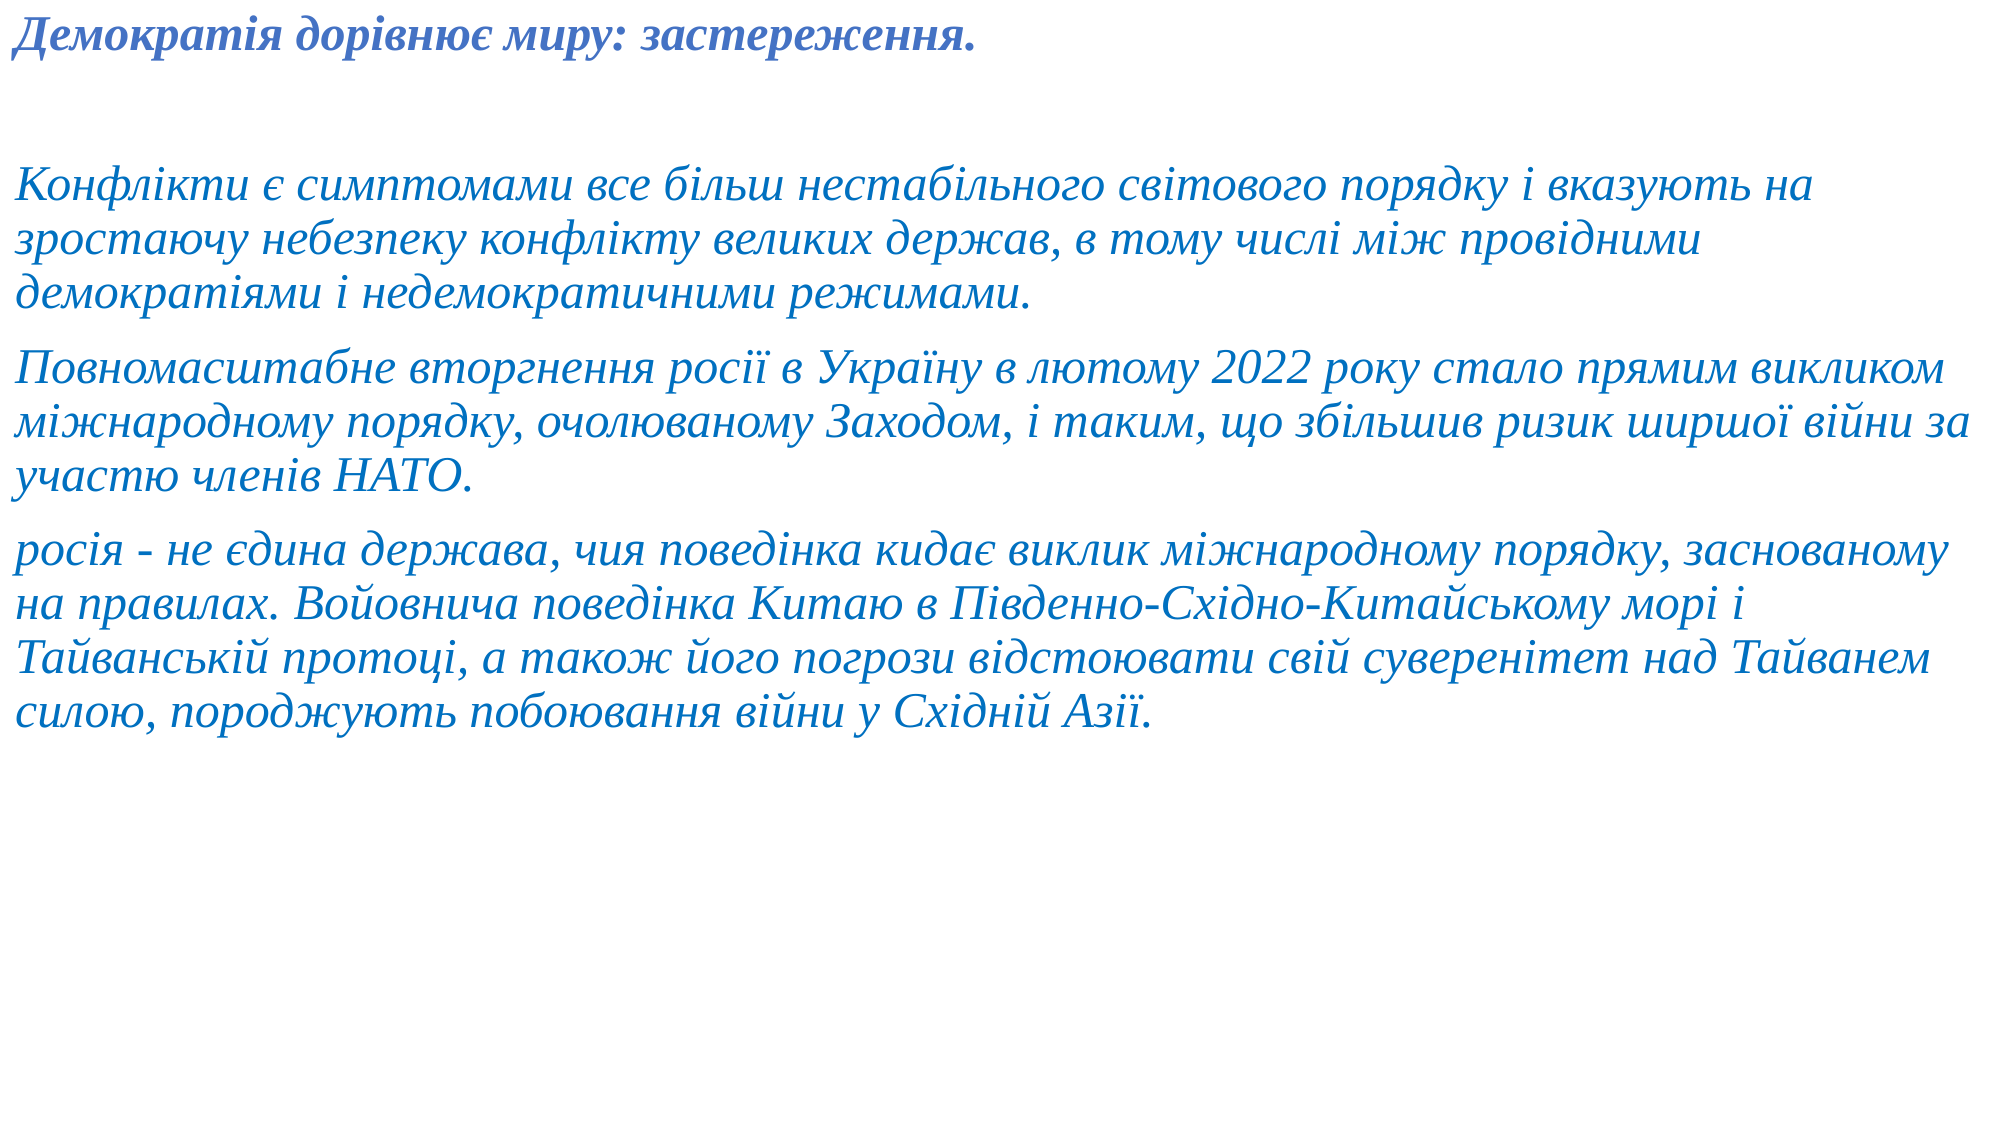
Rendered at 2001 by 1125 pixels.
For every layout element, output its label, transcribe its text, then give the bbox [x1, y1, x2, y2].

list Демократія дорівнює миру: застереження. Конфлікти є симптомами все більш нестабільного світового порядку і вказують на зростаючу небезпеку конфлікту великих держав, в тому числі між провідними демократіями і недемократичними режимами. Повномасштабне вторгнення росії в Україну в лютому 2022 року стало прямим викликом міжнародному порядку, очолюваному Заходом, і таким, що збільшив ризик ширшої війни за участю членів НАТО. росія - не єдина держава, чия поведінка кидає виклик міжнародному порядку, заснованому на правилах. Войовнича поведінка Китаю в Південно-Східно-Китайському морі і Тайванській протоці, а також його погрози відстоювати свій суверенітет над Тайванем силою, породжують побоювання війни у Східній Азії. [0, 0, 2000, 1125]
